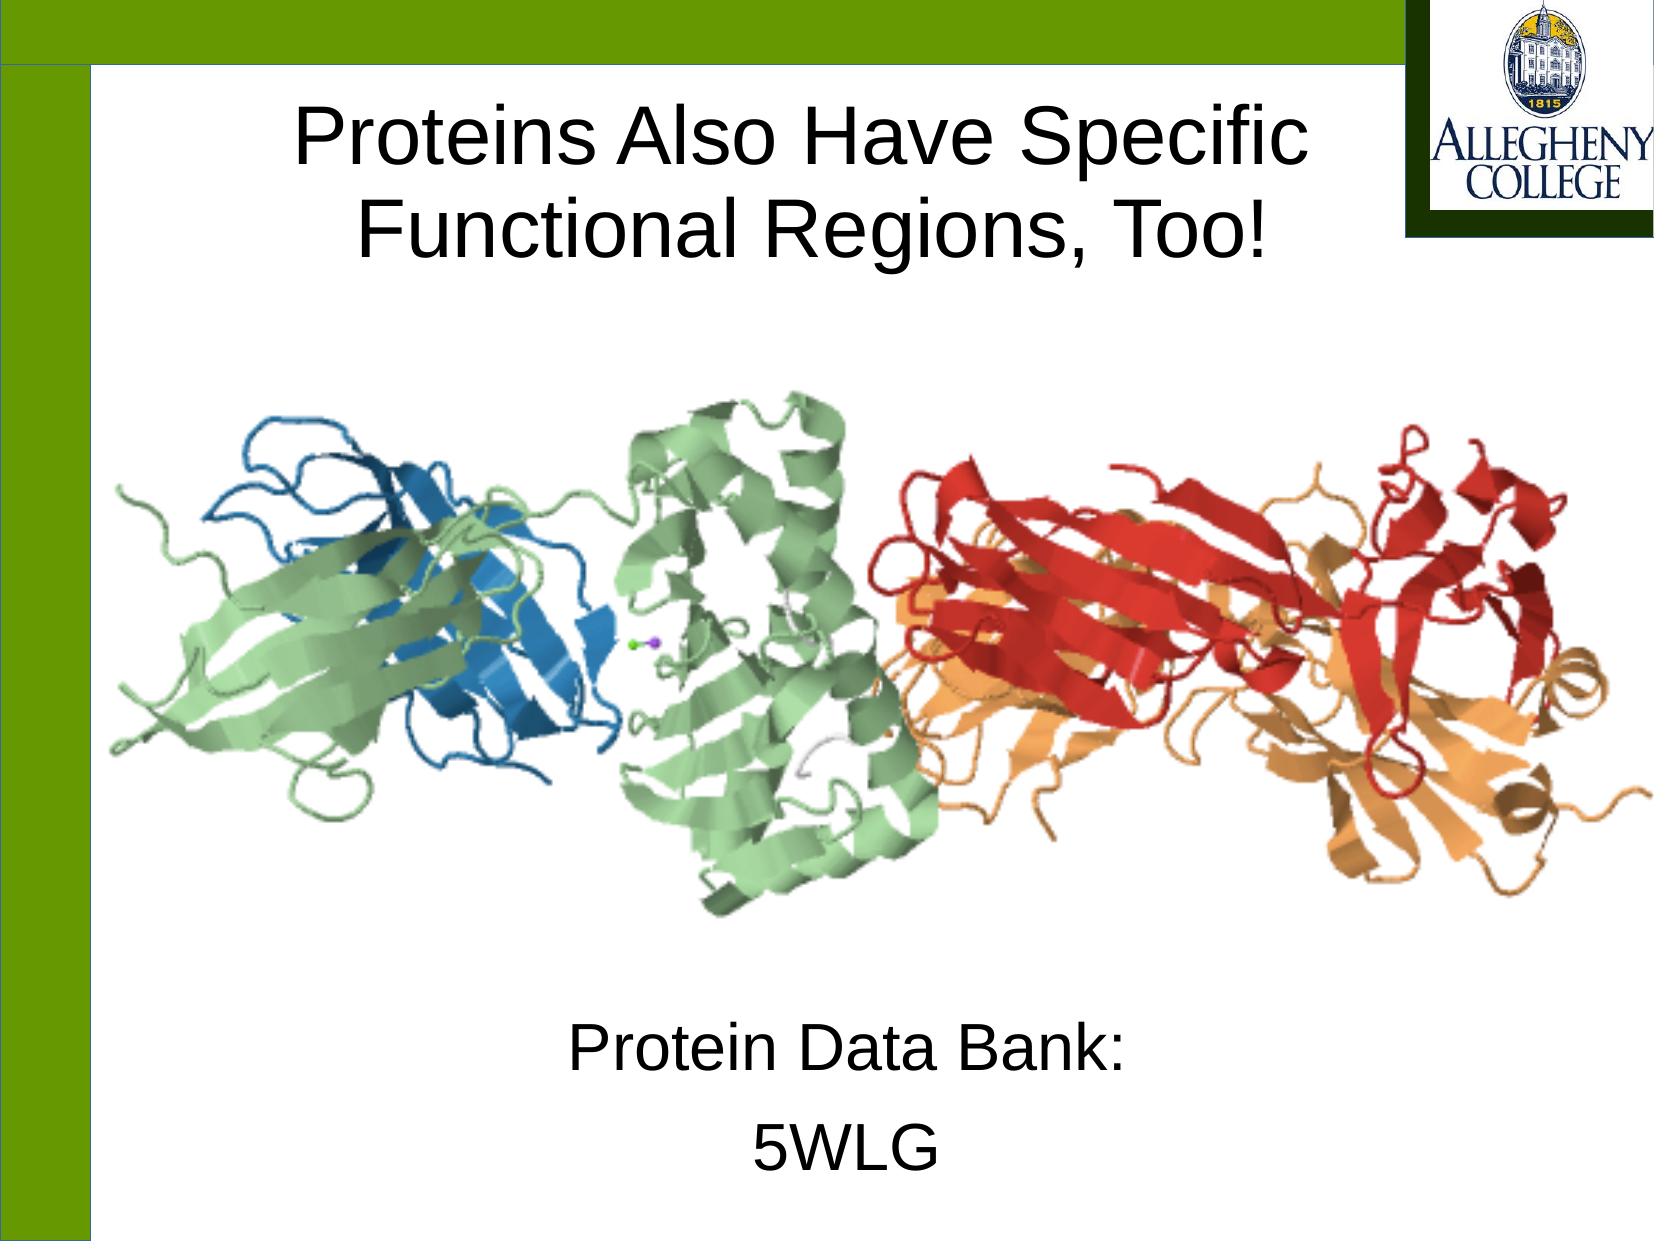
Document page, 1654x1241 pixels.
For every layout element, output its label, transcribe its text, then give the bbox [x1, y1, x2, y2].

text_box Protein Data Bank: 5WLG [449, 1002, 1246, 1192]
picture [91, 372, 1654, 931]
text_box [0, 0, 1654, 1241]
title Proteins Also Have Specific Functional Regions, Too! [112, 78, 1515, 287]
picture [1430, 0, 1654, 210]
